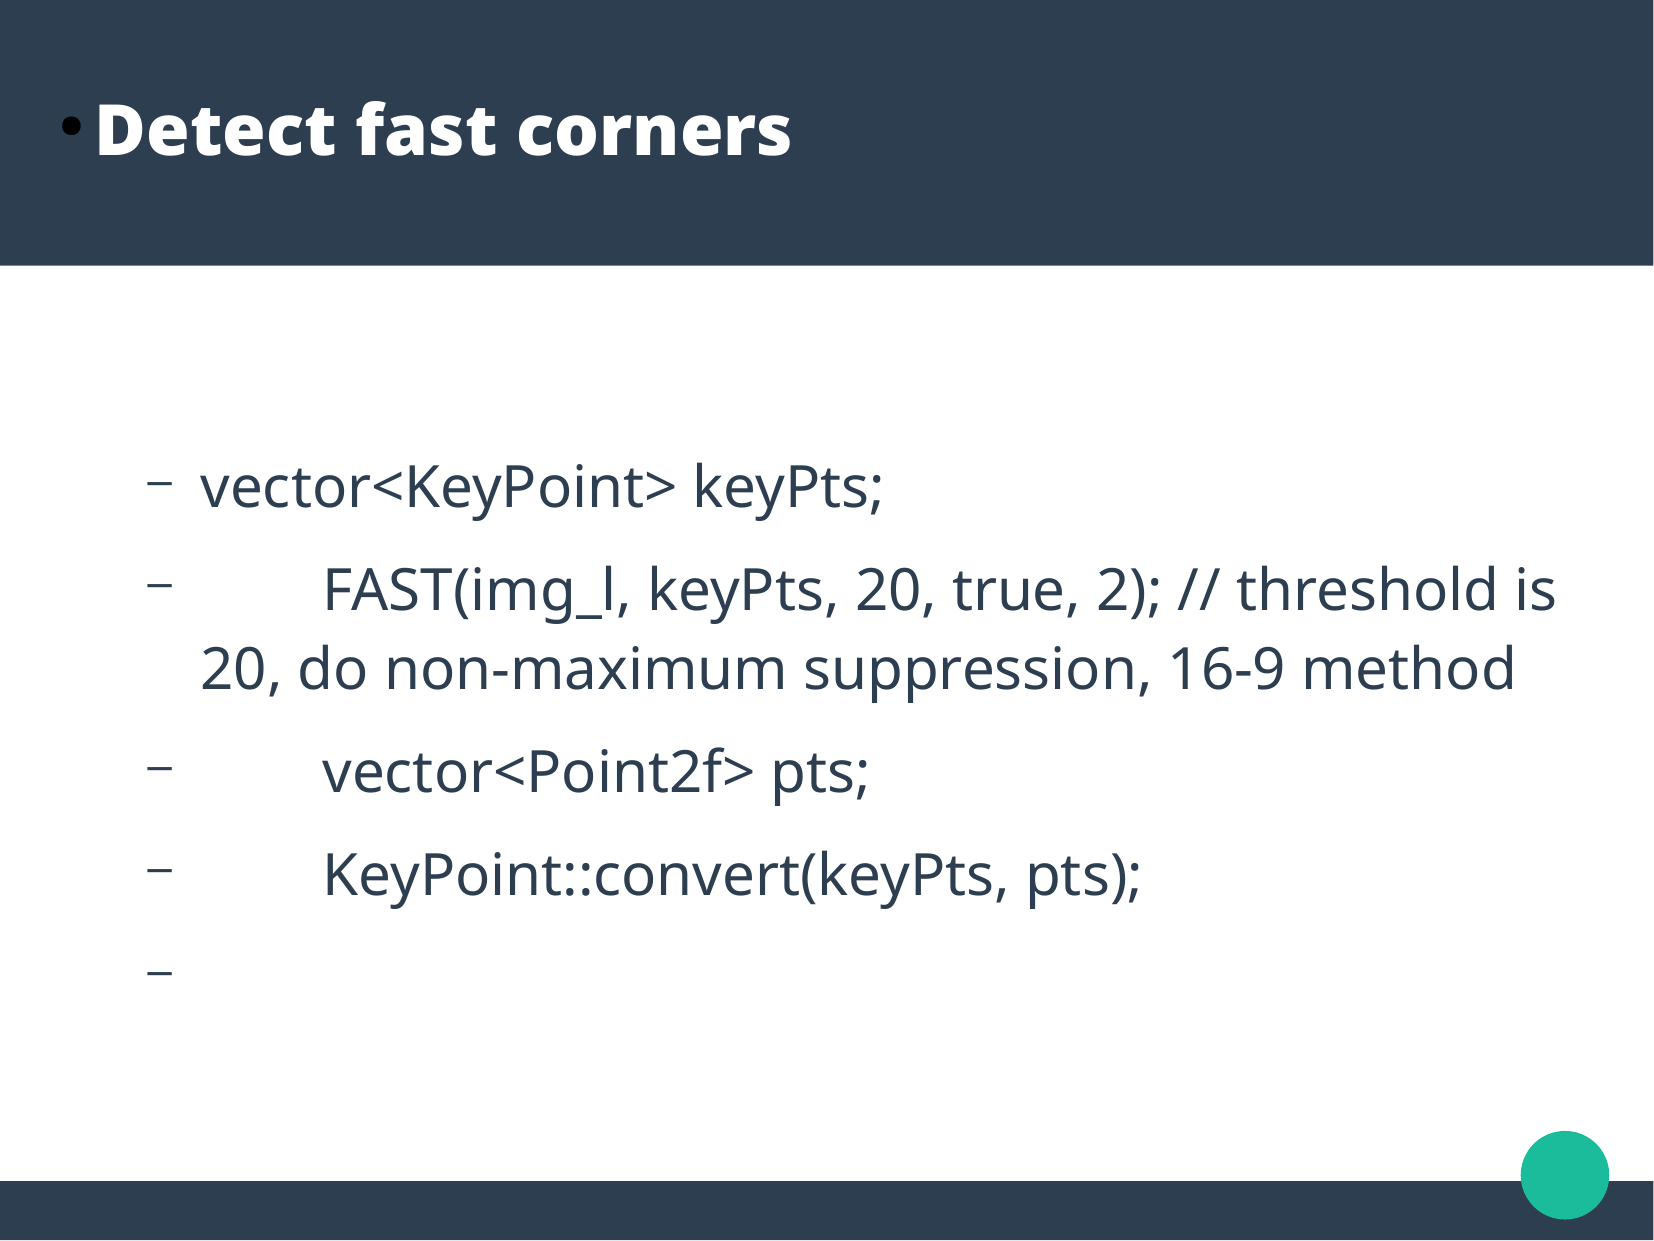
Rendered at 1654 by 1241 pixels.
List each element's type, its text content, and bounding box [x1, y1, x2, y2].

title Detect fast corners [59, 49, 1595, 207]
list vector<KeyPoint> keyPts; FAST(img_l, keyPts, 20, true, 2); // threshold is 20, do non-maximum suppression, 16-9 method vector<Point2f> pts; KeyPoint::convert(keyPts, pts); [59, 324, 1595, 1152]
